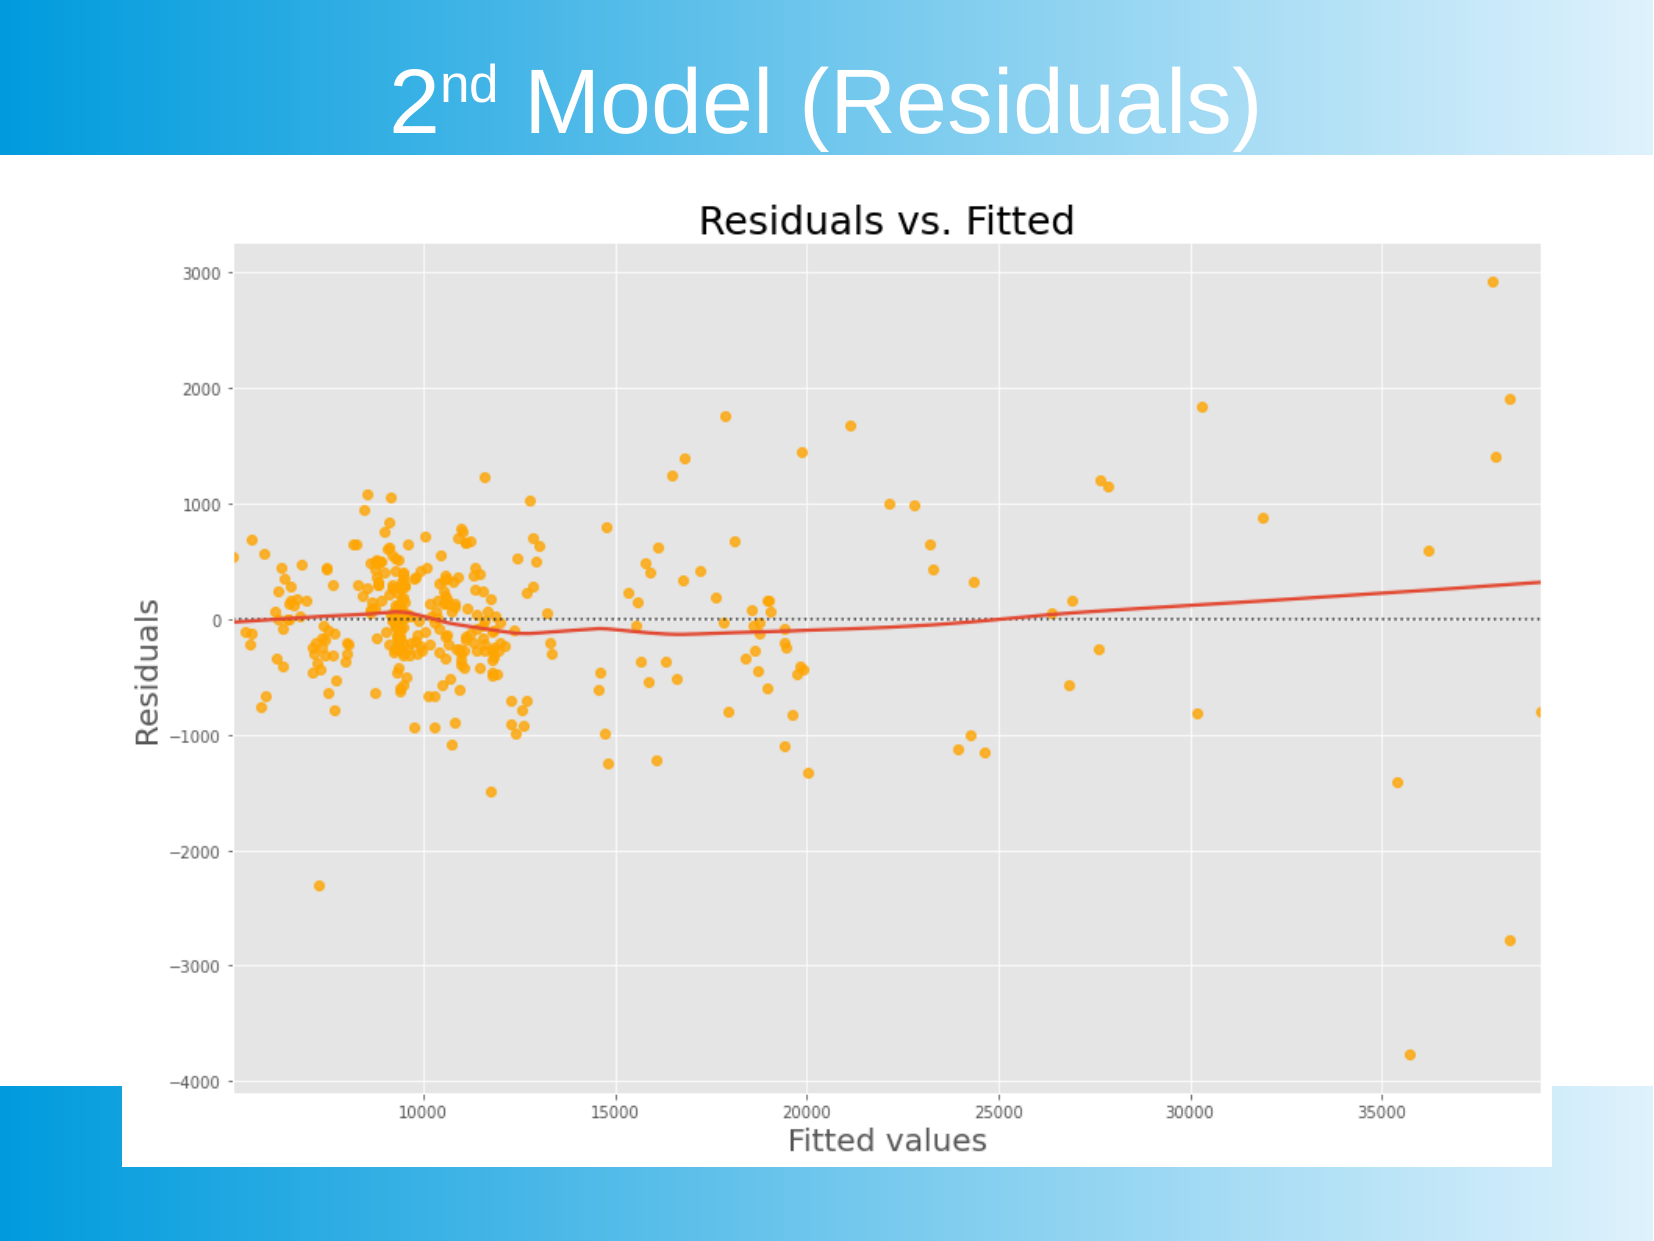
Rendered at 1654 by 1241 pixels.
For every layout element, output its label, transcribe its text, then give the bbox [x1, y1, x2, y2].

picture [122, 194, 1552, 1241]
title 2nd Model (Residuals) [82, 48, 1571, 155]
